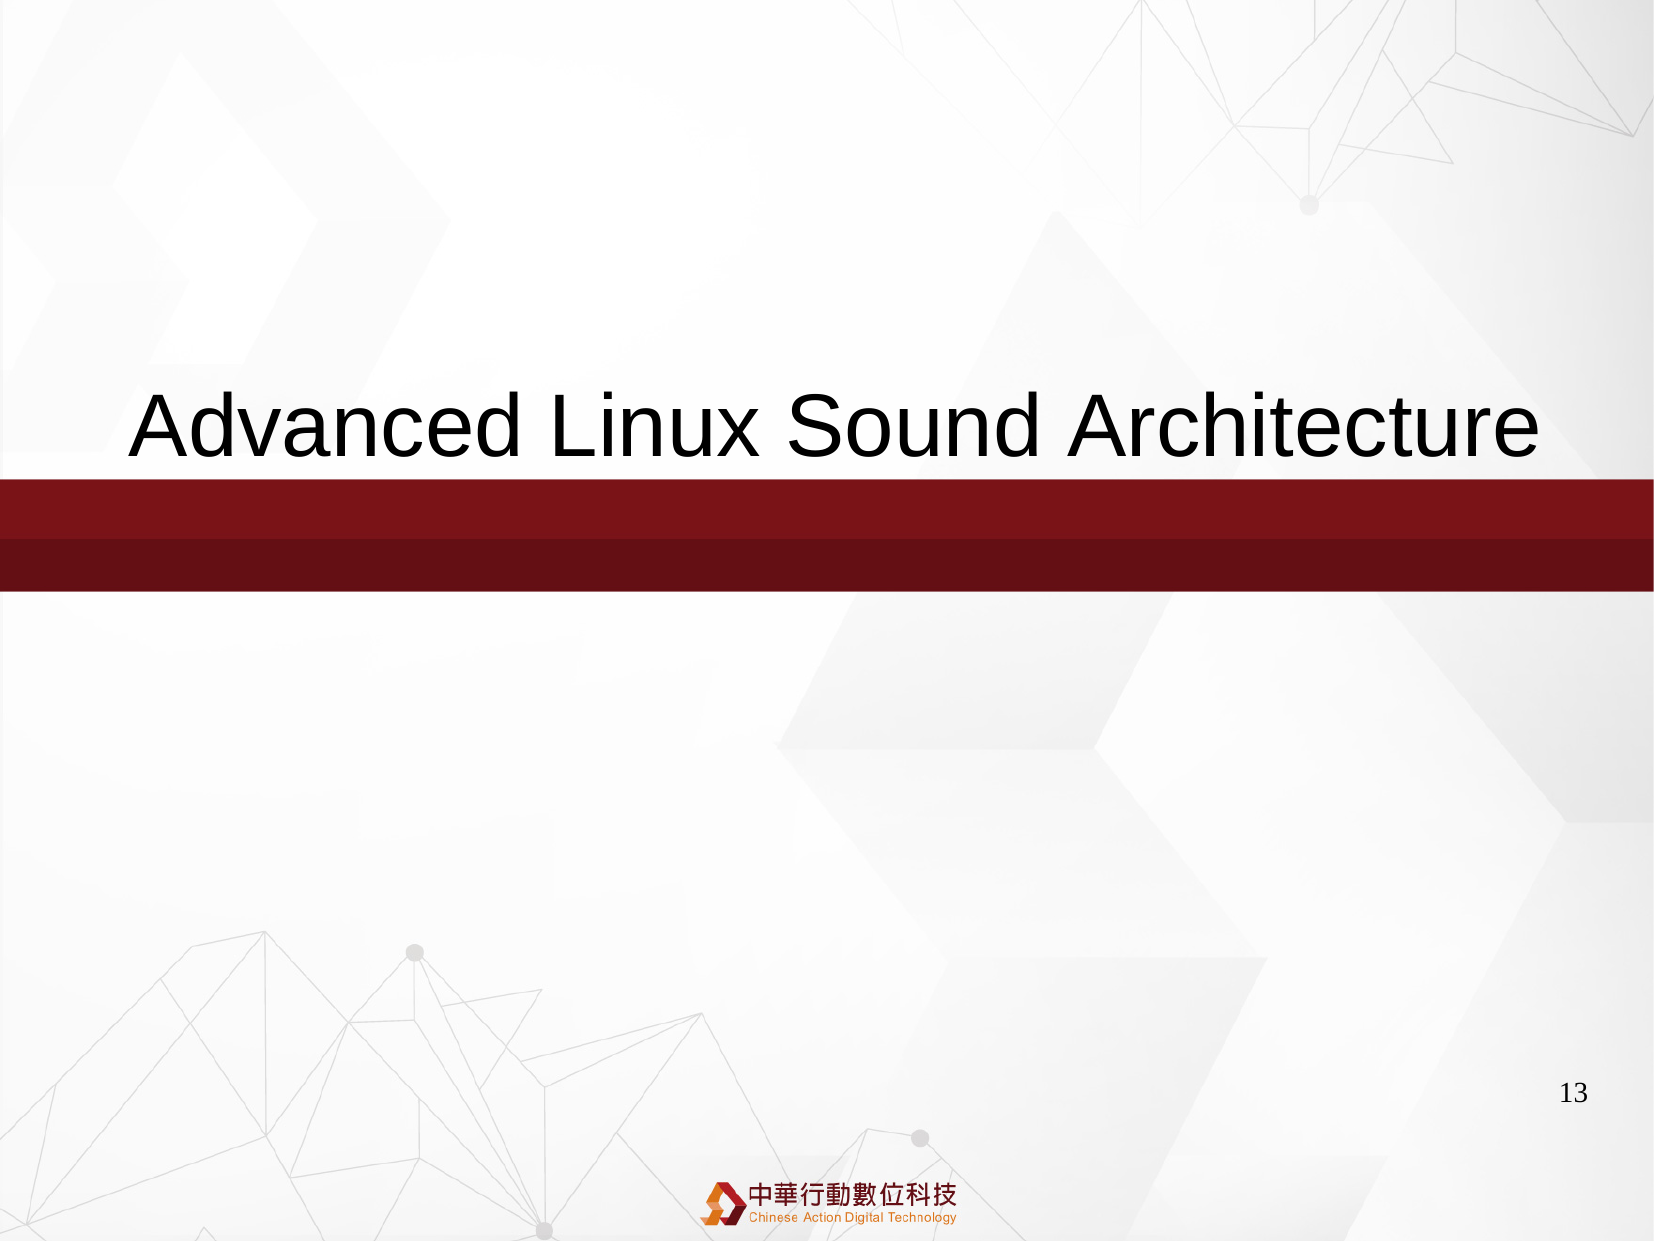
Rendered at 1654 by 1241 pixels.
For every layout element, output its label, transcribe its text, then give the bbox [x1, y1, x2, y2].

picture [0, 0, 1654, 1241]
subtitle Advanced Linux Sound Architecture [92, 267, 1581, 484]
